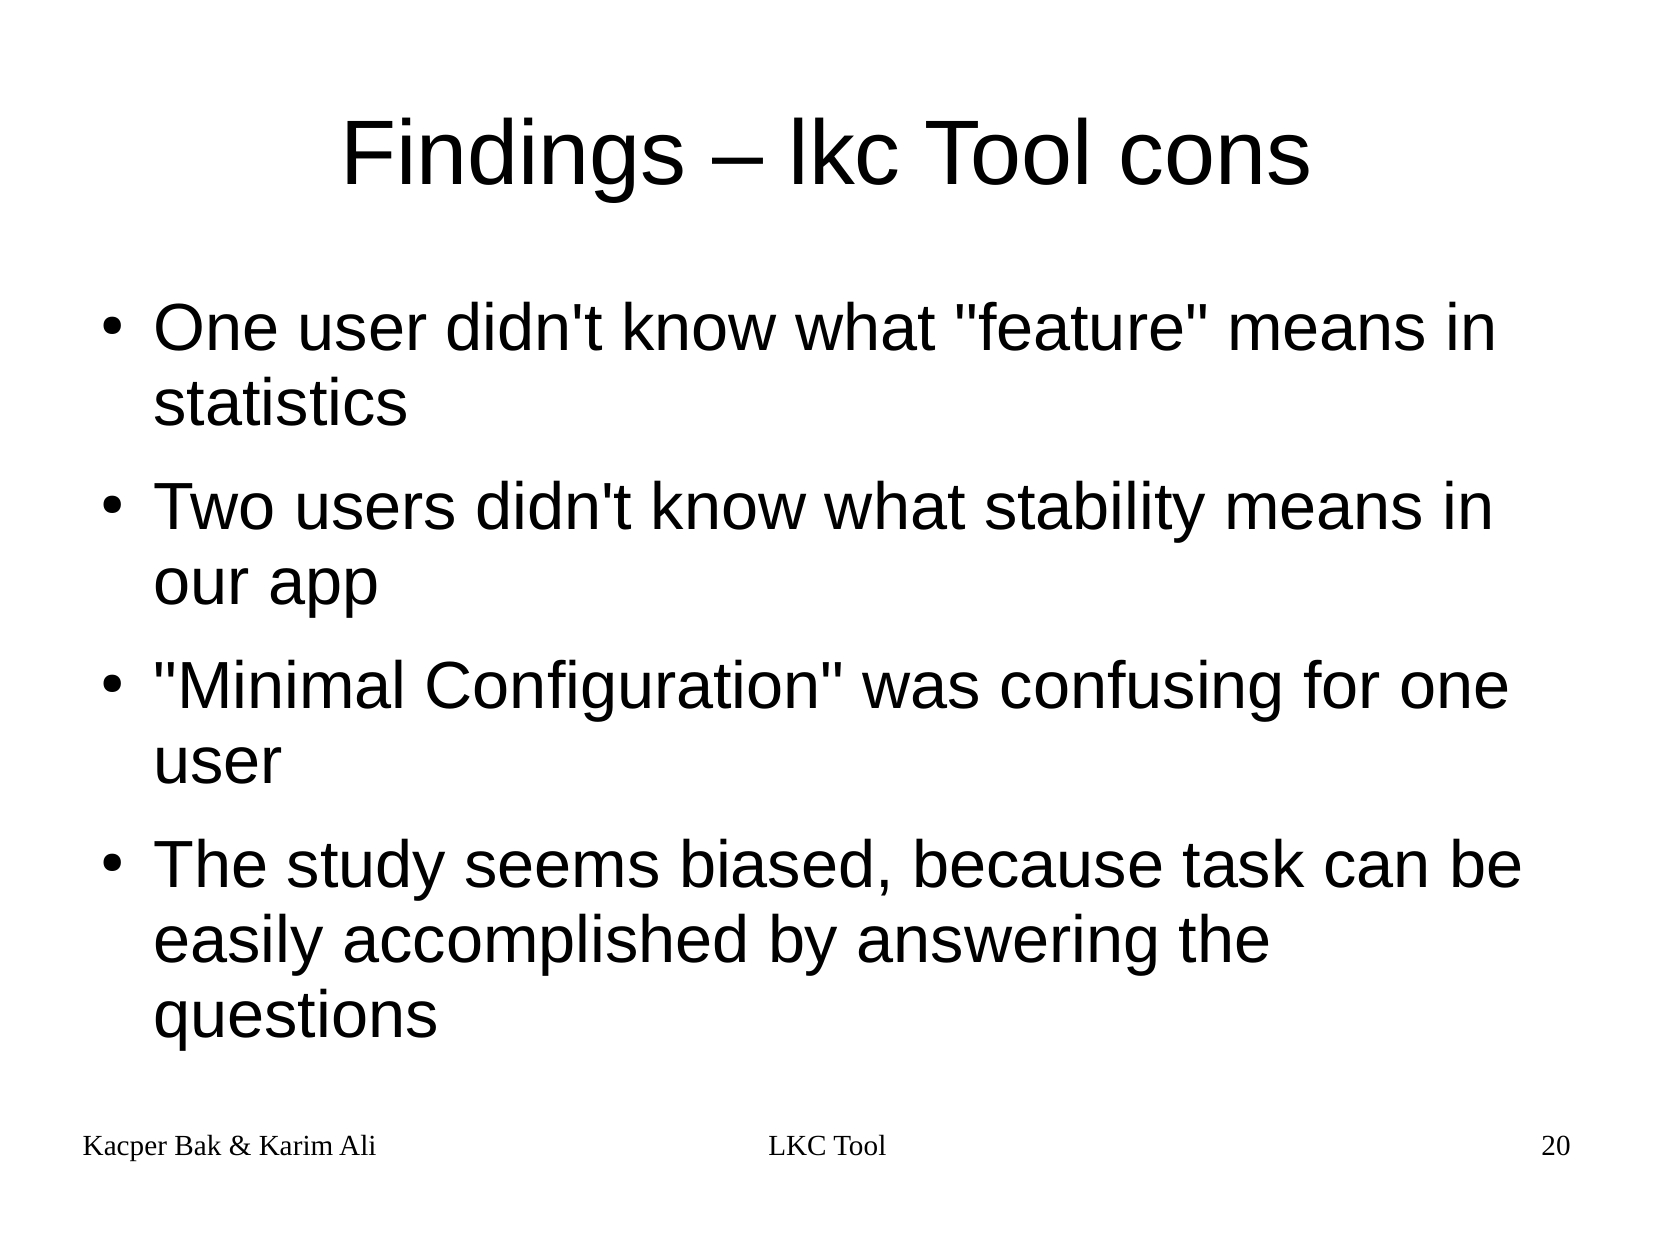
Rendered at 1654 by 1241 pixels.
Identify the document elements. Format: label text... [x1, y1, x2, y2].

list One user didn't know what "feature" means in statistics Two users didn't know what stability means in our app "Minimal Configuration" was confusing for one user The study seems biased, because task can be easily accomplished by answering the questions [82, 290, 1571, 1109]
title Findings – lkc Tool cons [82, 49, 1571, 257]
